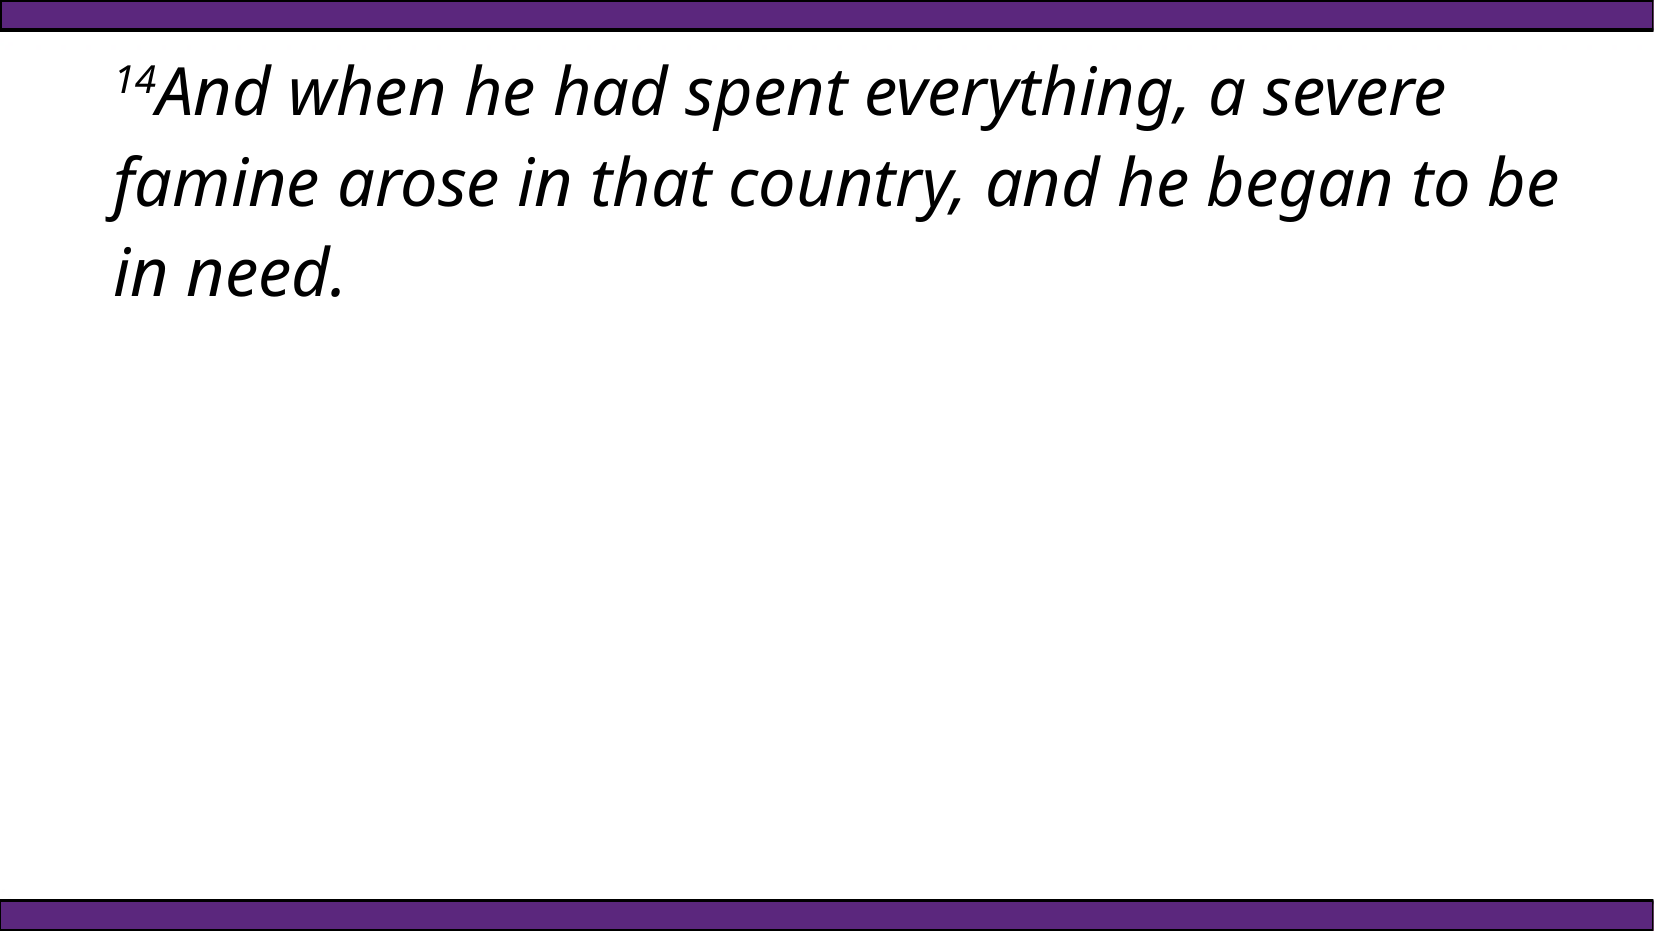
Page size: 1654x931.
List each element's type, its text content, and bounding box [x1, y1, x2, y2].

text_box [0, 0, 1654, 31]
text_box [0, 900, 1654, 931]
picture [0, 31, 1654, 900]
text_box 14And when he had spent everything, a severe famine arose in that country, and he began to be in need. [98, 36, 1591, 318]
